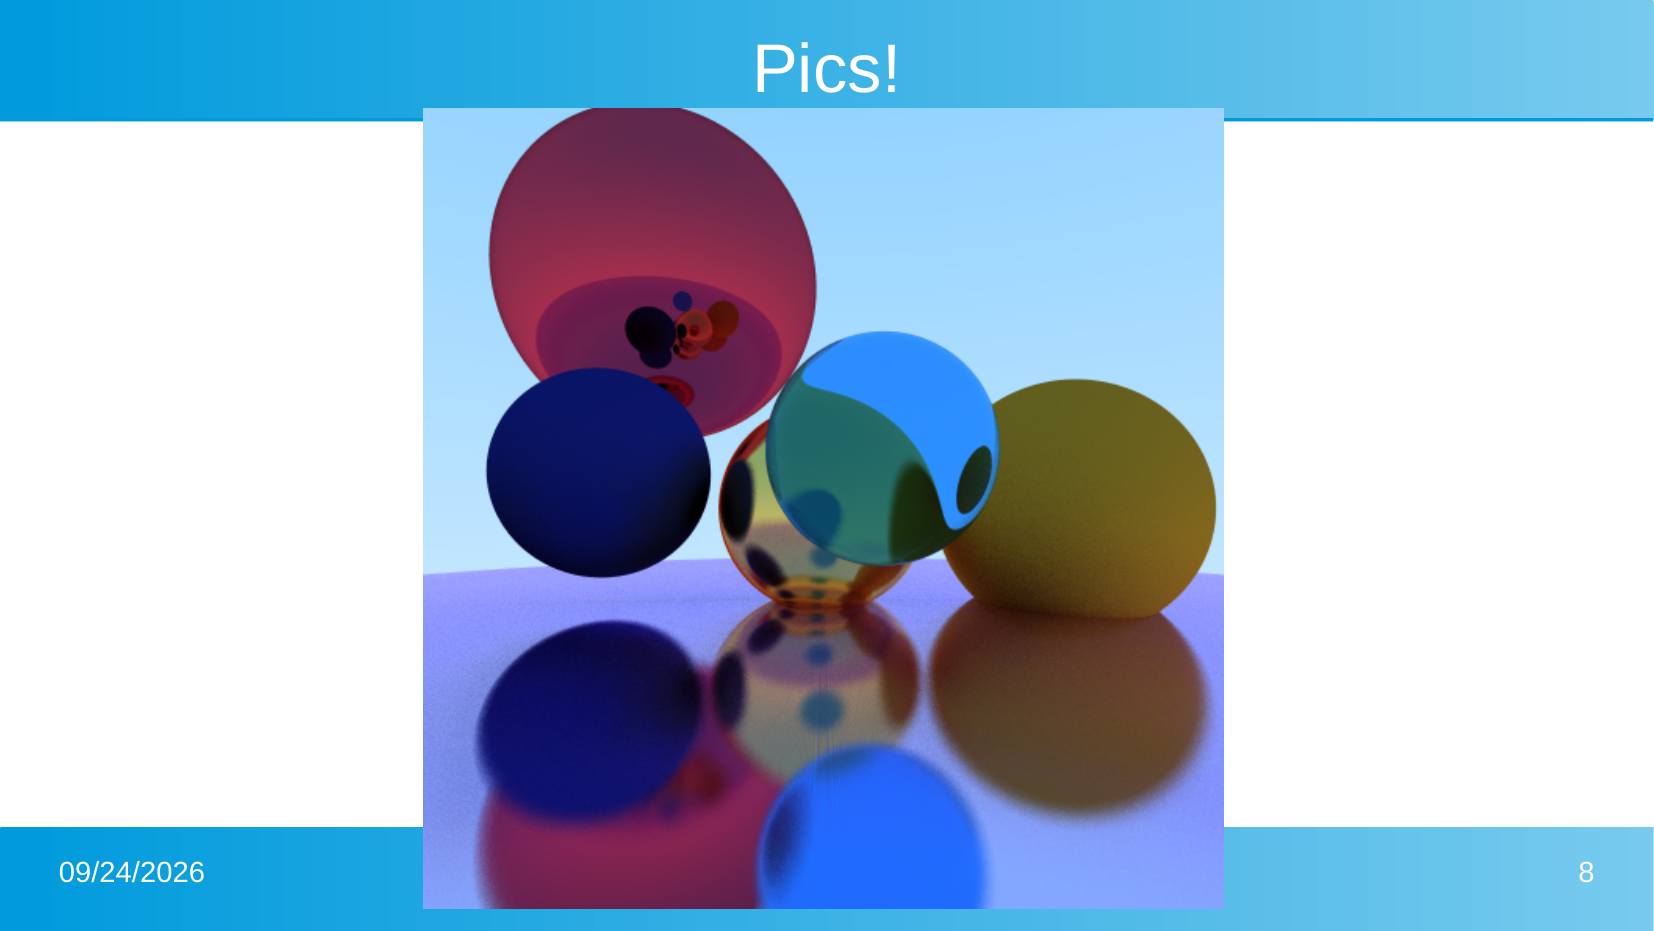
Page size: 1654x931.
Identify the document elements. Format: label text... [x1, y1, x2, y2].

title Pics! [59, 29, 1595, 108]
picture [423, 108, 1224, 909]
